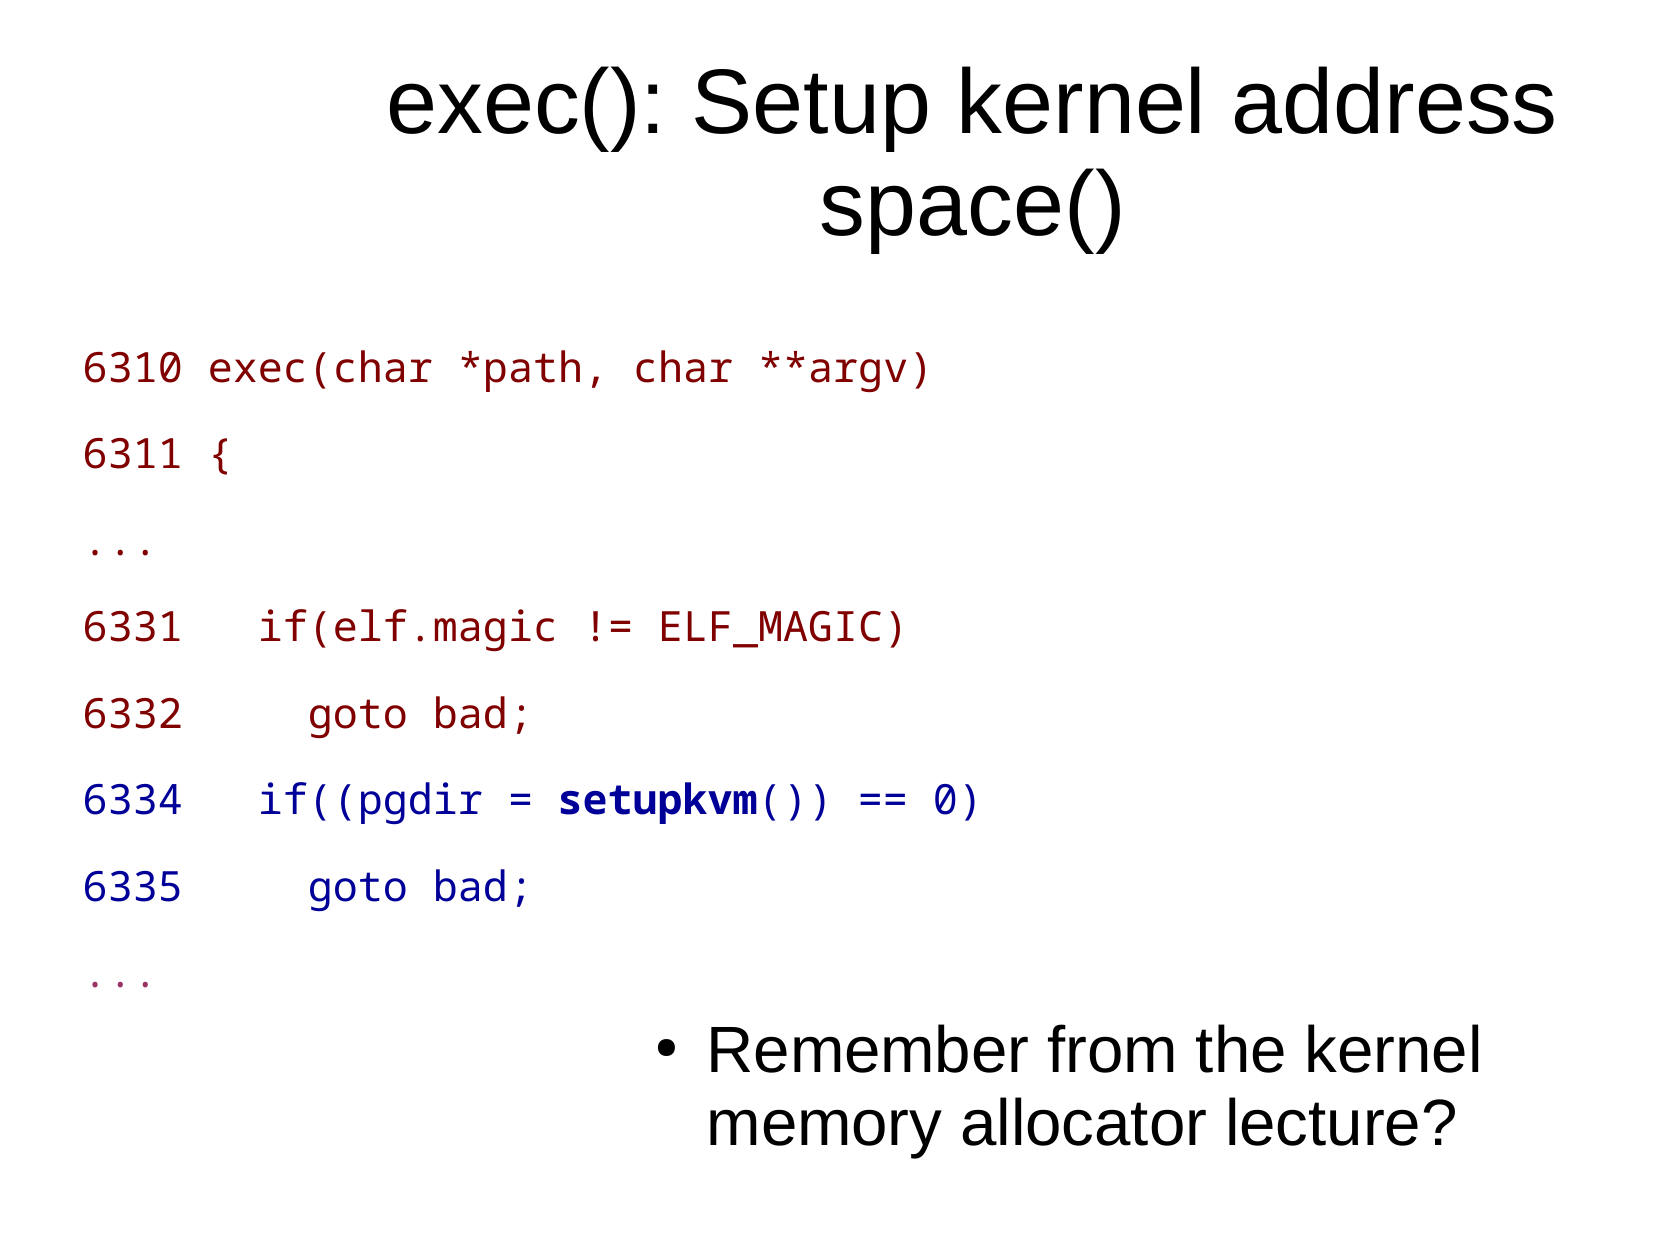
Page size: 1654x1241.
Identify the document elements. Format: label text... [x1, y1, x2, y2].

list 6310 exec(char *path, char **argv) 6311 { ... 6331 if(elf.magic != ELF_MAGIC) 6332 goto bad; 6334 if((pgdir = setupkvm()) == 0) 6335 goto bad; ... [82, 337, 1571, 1163]
title exec(): Setup kernel address space() [375, 49, 1571, 257]
list Remember from the kernel memory allocator lecture? [637, 1013, 1530, 1161]
